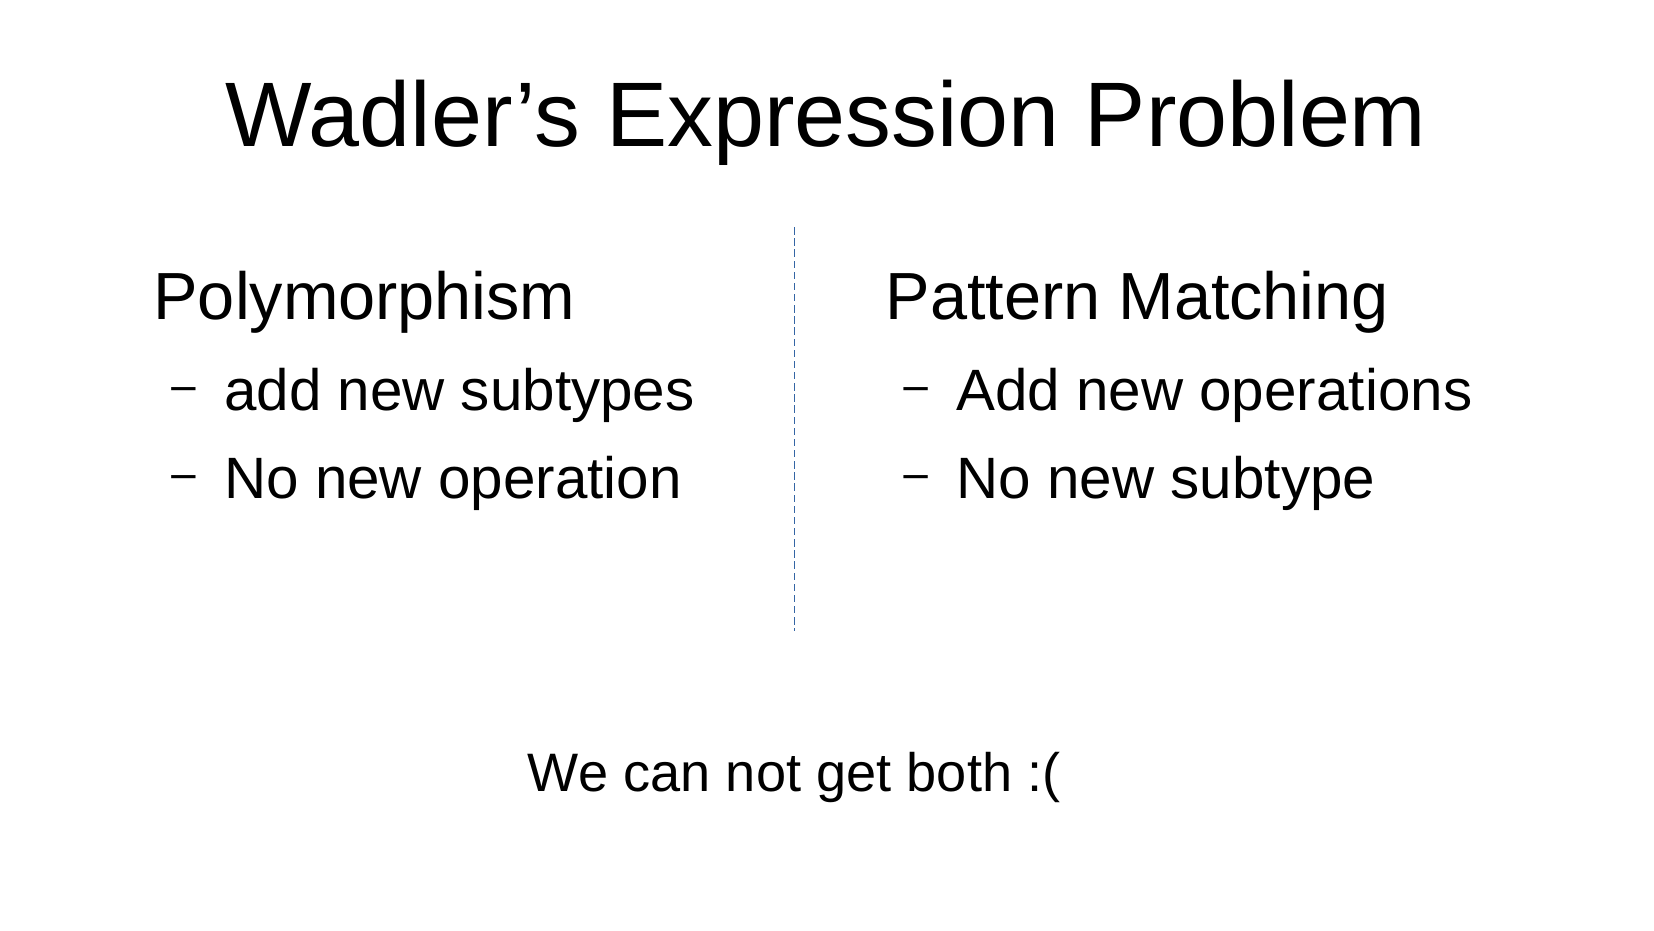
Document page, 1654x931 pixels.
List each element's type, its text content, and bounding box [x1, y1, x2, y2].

list Polymorphism add new subtypes No new operation [82, 258, 781, 799]
list Pattern Matching Add new operations No new subtype [814, 258, 1513, 799]
title Wadler’s Expression Problem [82, 37, 1571, 193]
text_box We can not get both :( [513, 735, 1076, 811]
